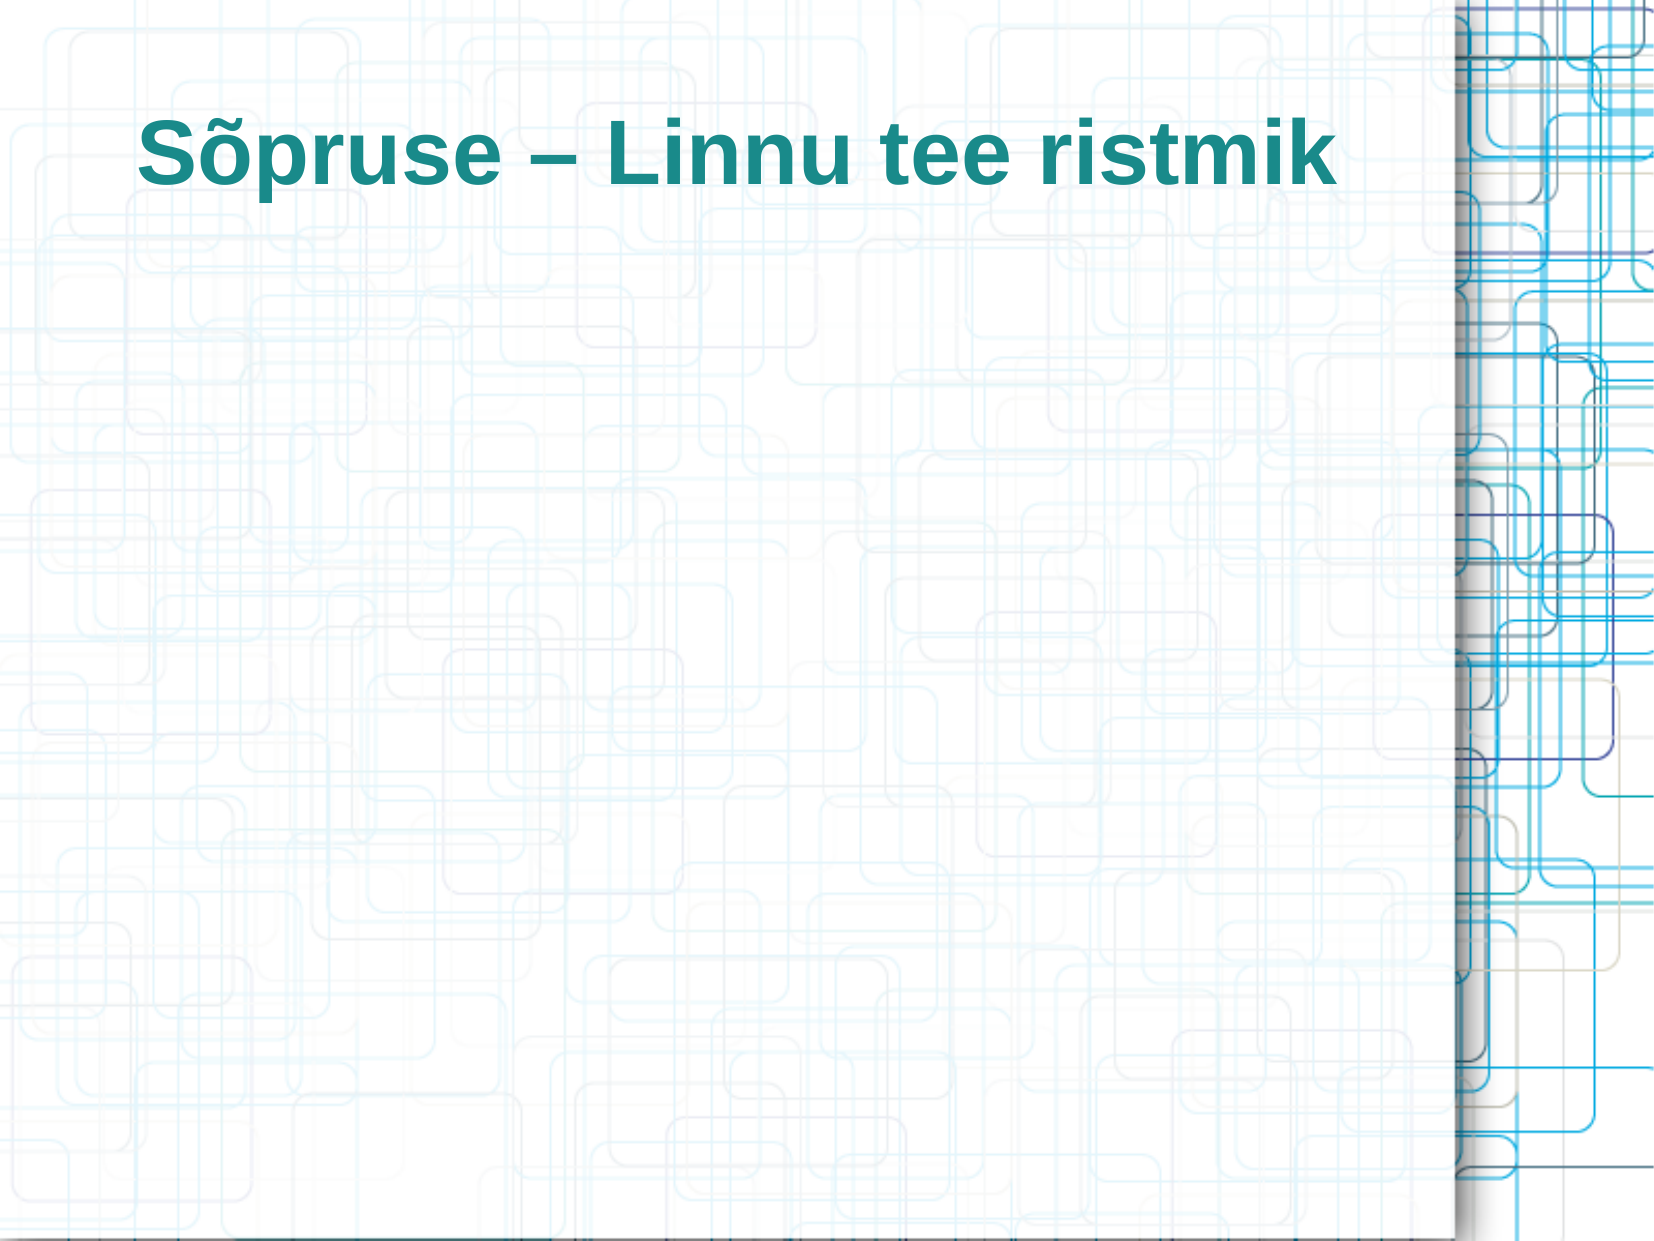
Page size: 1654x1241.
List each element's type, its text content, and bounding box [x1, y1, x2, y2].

title Sõpruse – Linnu tee ristmik [59, 49, 1418, 257]
picture [0, 0, 1654, 1241]
